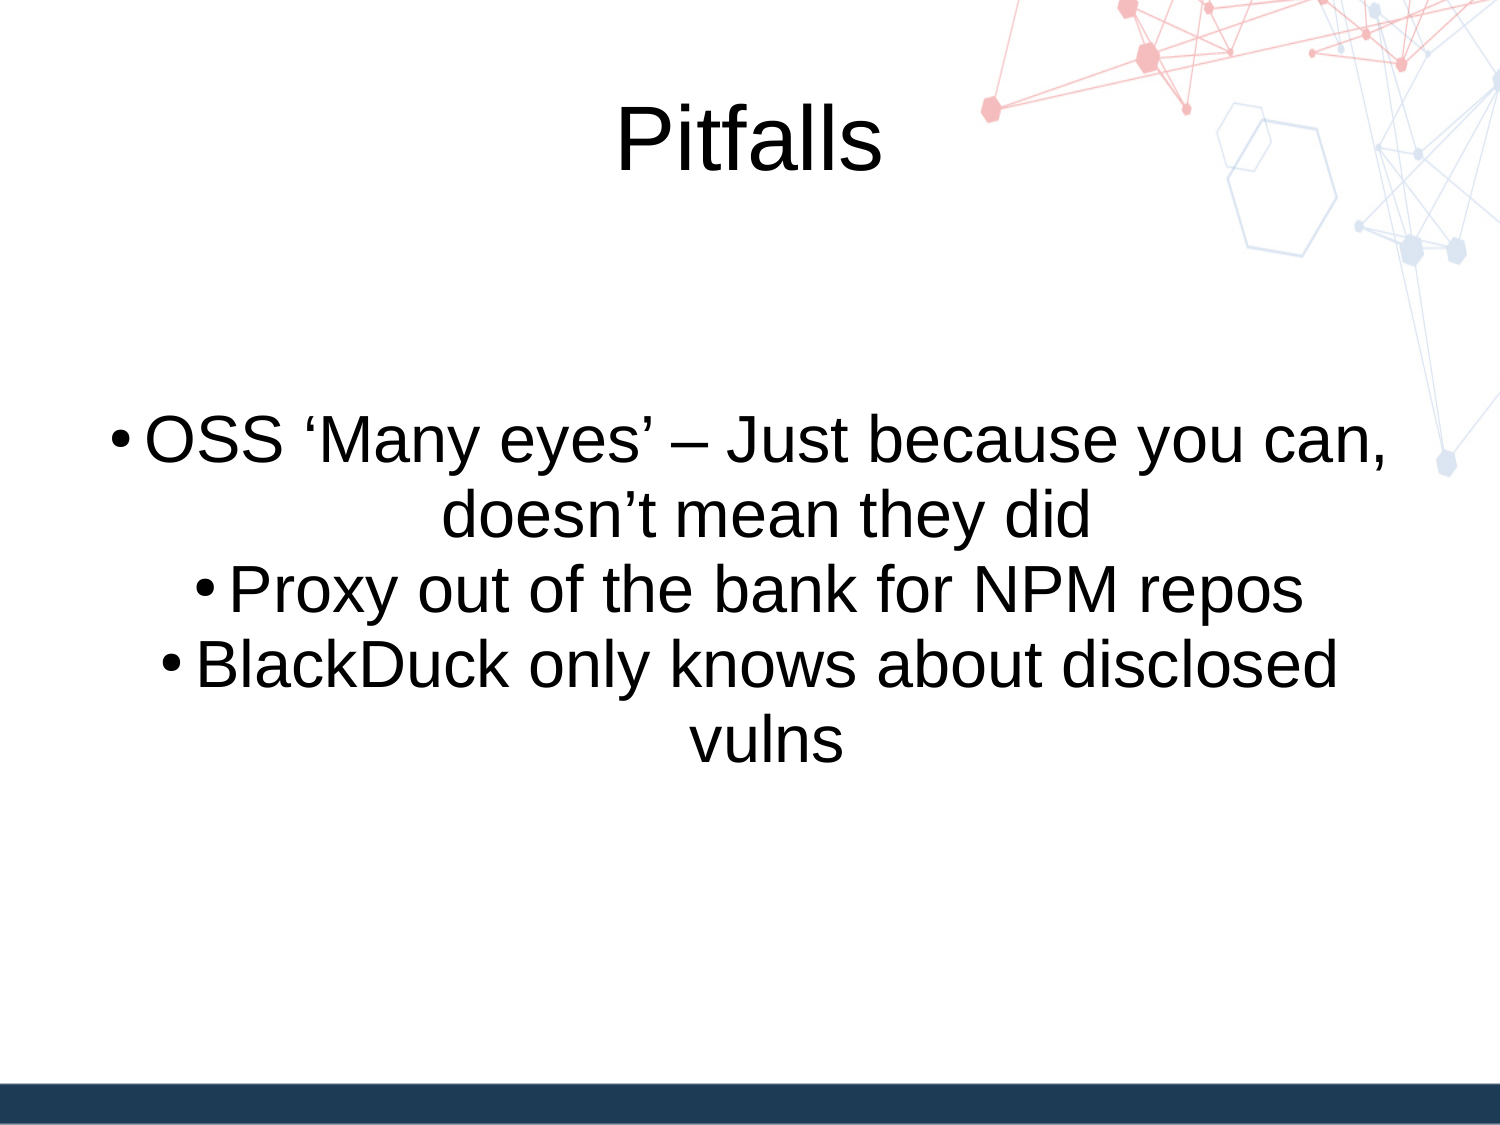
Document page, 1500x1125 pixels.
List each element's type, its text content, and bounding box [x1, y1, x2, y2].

subtitle OSS ‘Many eyes’ – Just because you can, doesn’t mean they did Proxy out of the bank for NPM repos BlackDuck only knows about disclosed vulns [75, 263, 1425, 916]
picture [0, 0, 1500, 1125]
title Pitfalls [75, 44, 1425, 233]
